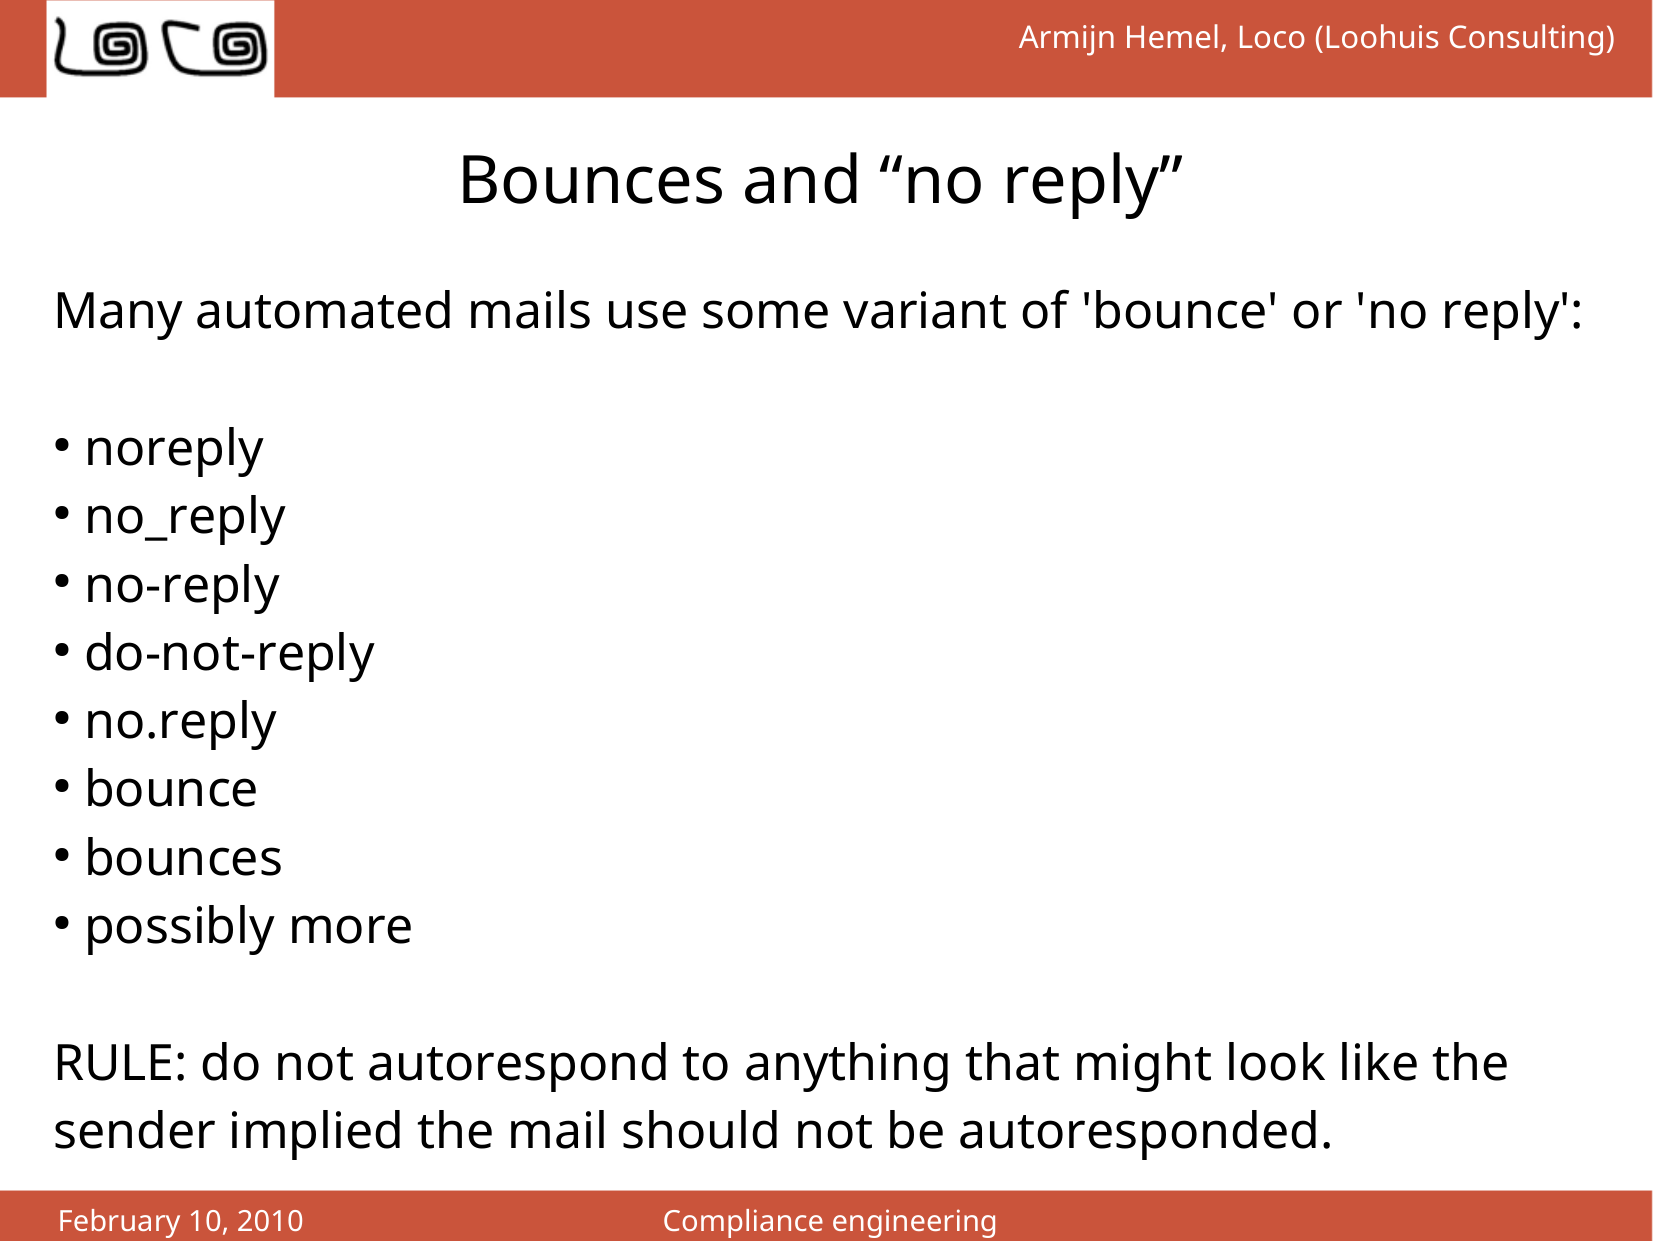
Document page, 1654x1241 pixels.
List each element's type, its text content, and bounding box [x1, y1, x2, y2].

title Bounces and “no reply” [47, 125, 1595, 229]
picture [0, 0, 1654, 1241]
subtitle Many automated mails use some variant of 'bounce' or 'no reply': noreply no_reply no-reply do-not-reply no.reply bounce bounces possibly more RULE: do not autorespond to anything that might look like the sender implied the mail should not be autoresponded. [53, 265, 1595, 1173]
